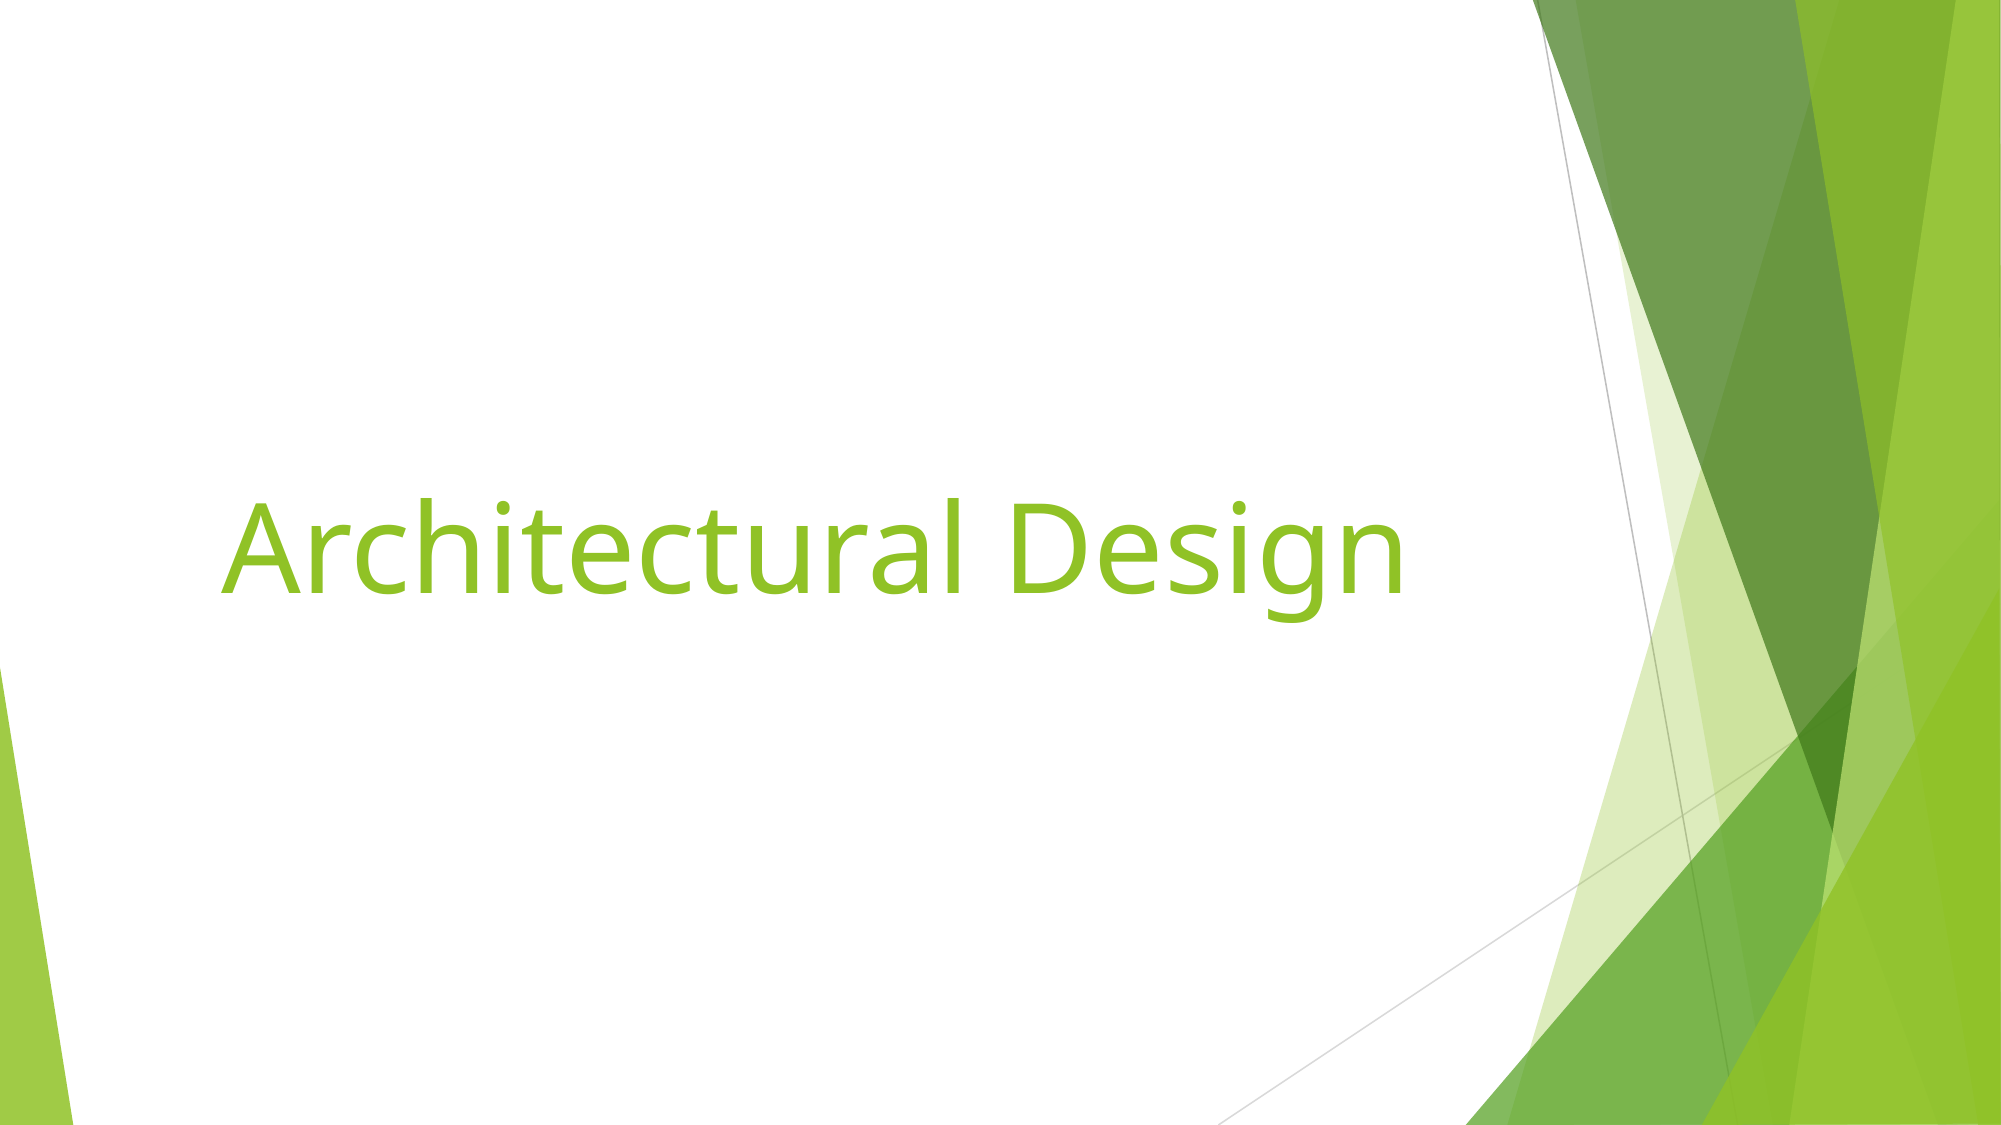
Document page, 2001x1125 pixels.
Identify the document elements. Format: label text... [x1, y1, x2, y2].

subtitle Architectural Design [111, 99, 1522, 991]
